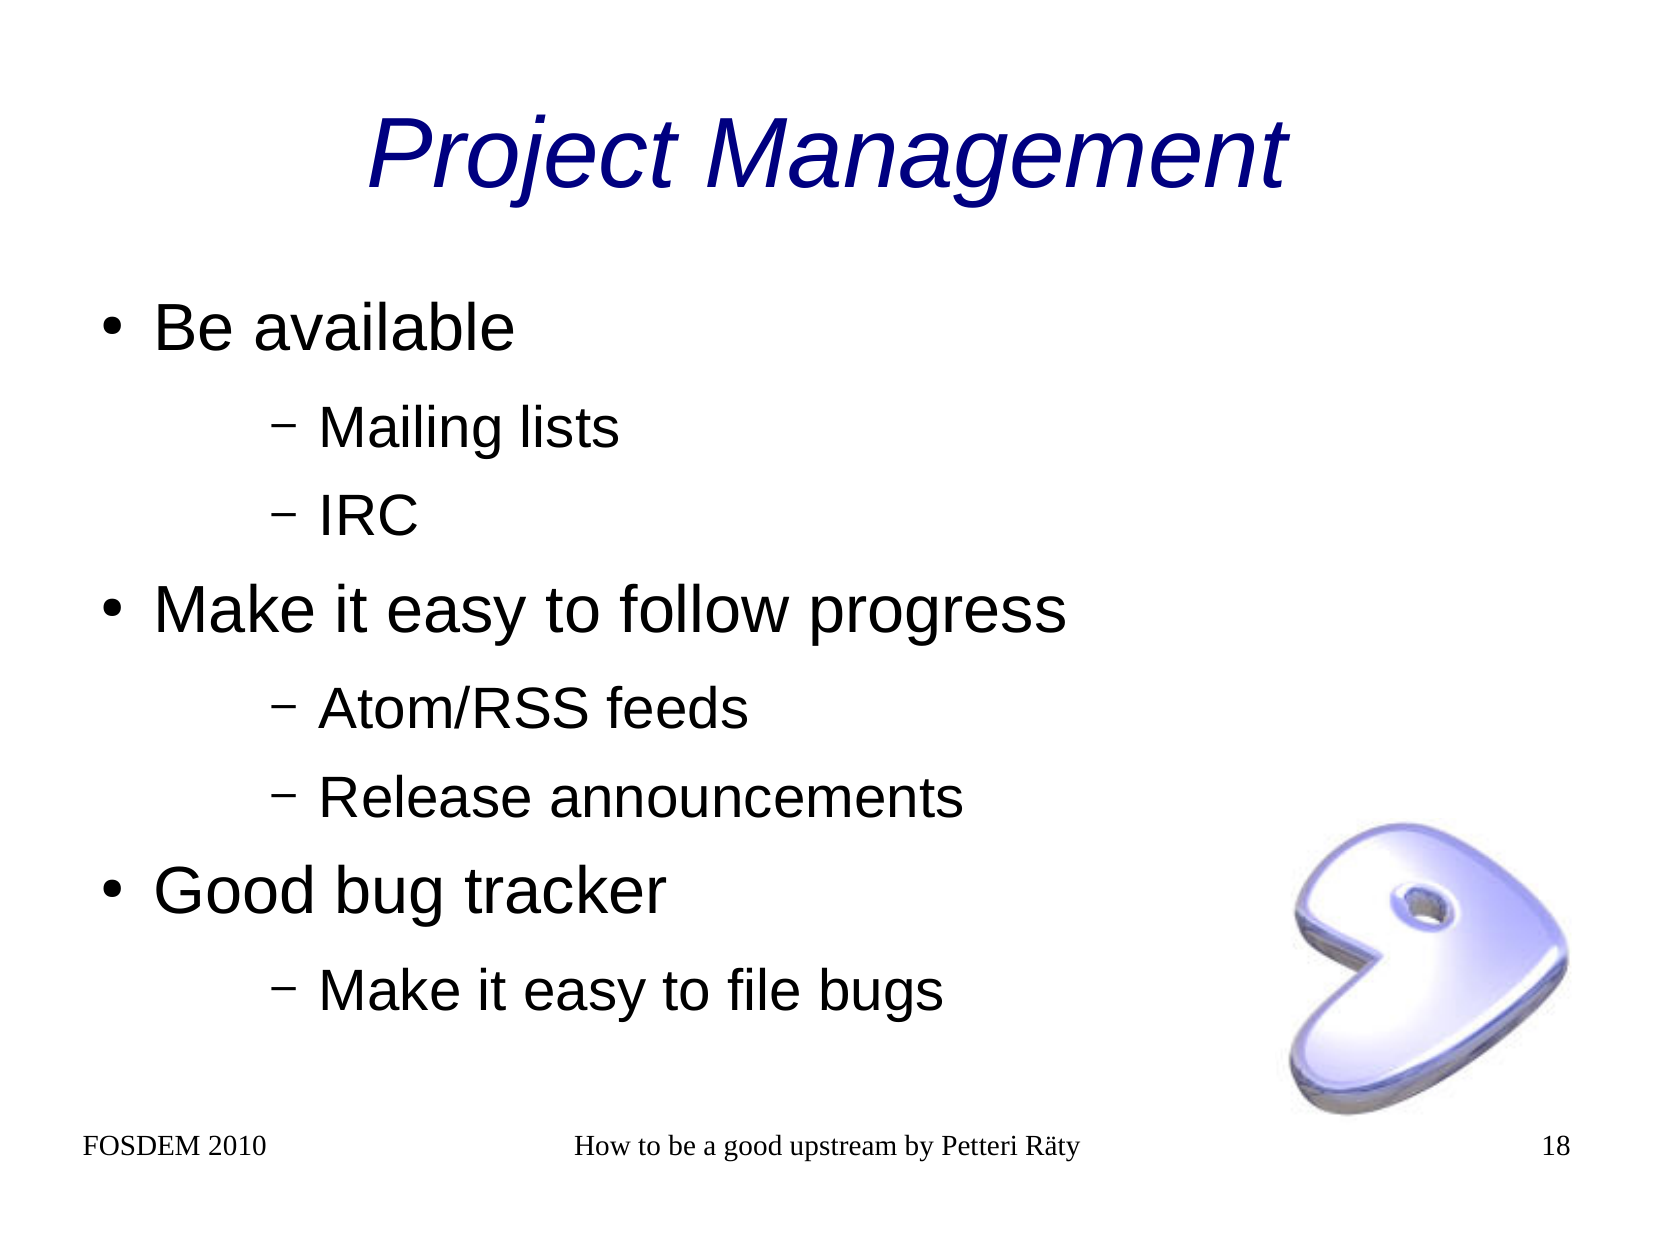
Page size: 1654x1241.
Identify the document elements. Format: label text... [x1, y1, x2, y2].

list Be available Mailing lists IRC Make it easy to follow progress Atom/RSS feeds Release announcements Good bug tracker Make it easy to file bugs [82, 290, 1571, 1094]
title Project Management [82, 56, 1571, 250]
picture [1275, 818, 1576, 1125]
